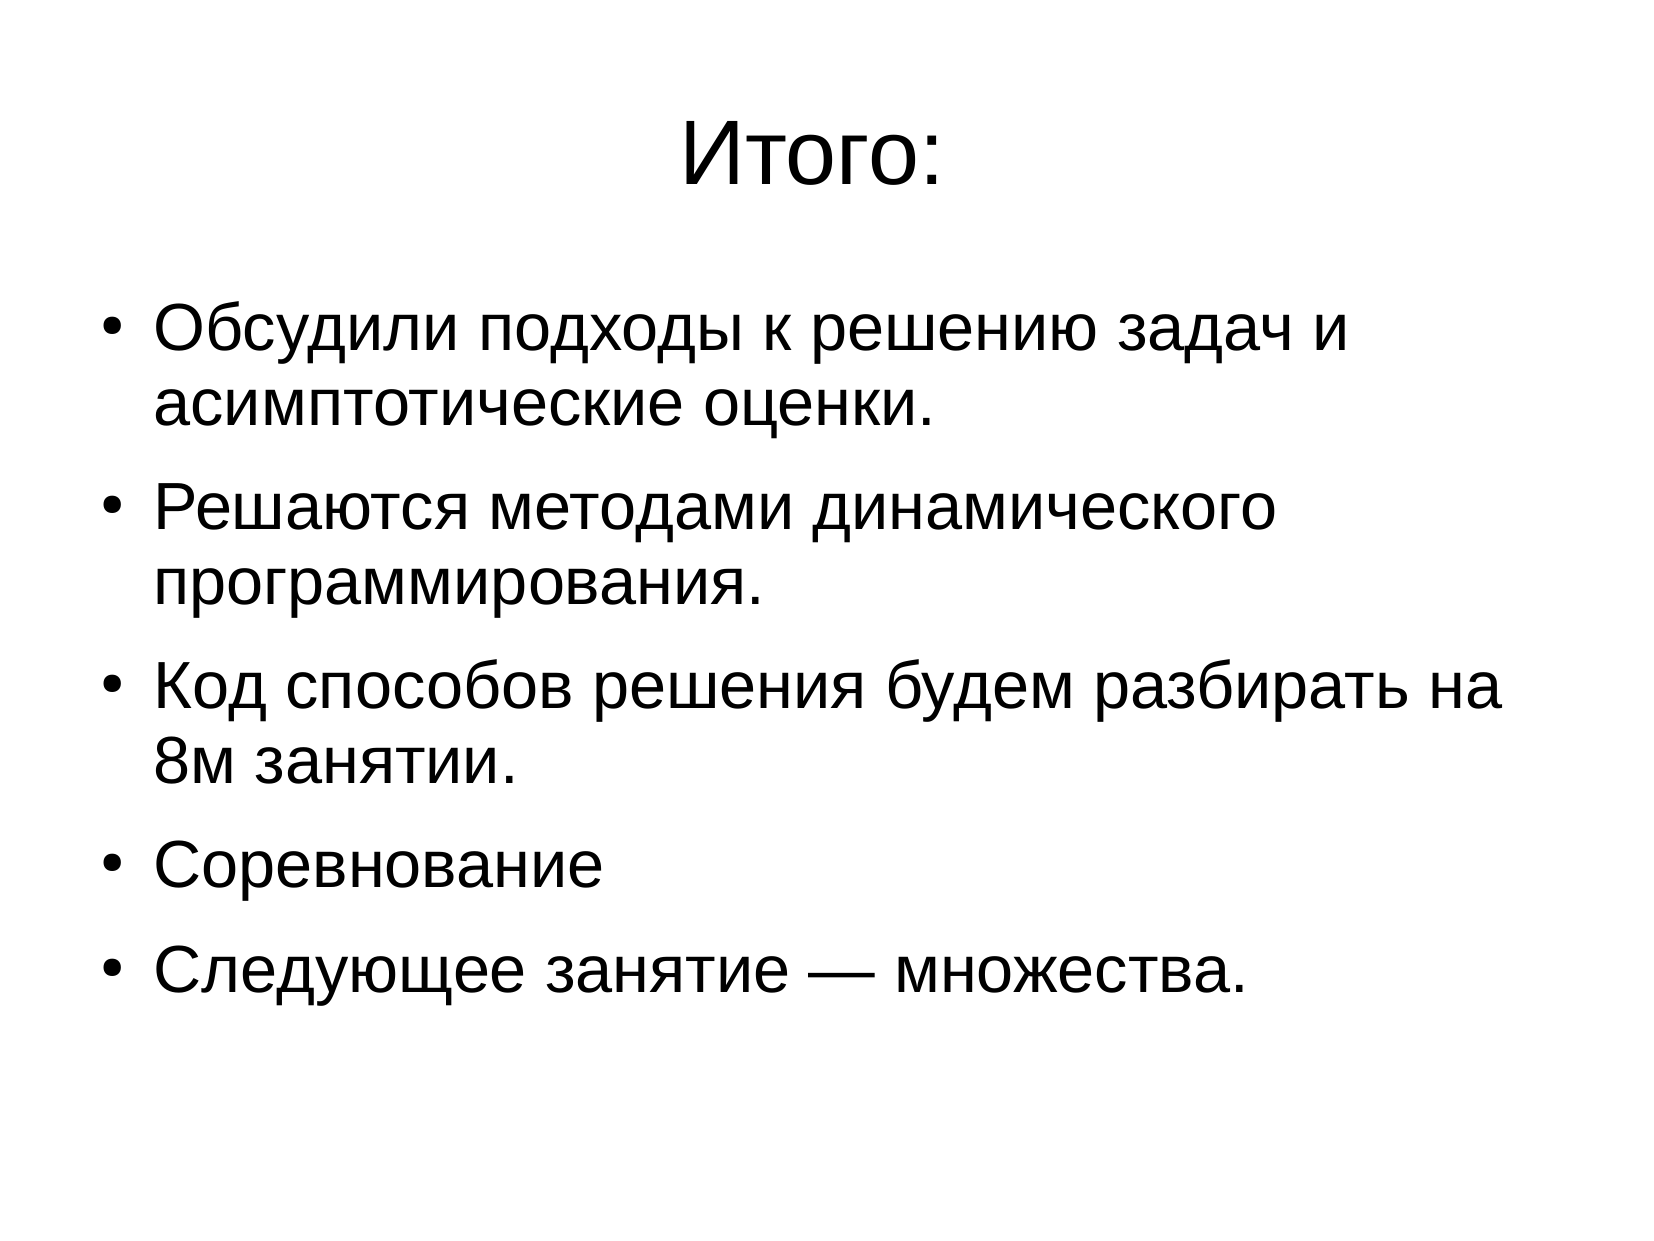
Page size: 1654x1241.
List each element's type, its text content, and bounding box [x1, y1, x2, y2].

title Итого: [82, 49, 1571, 257]
list Обсудили подходы к решению задач и асимптотические оценки. Решаются методами динамического программирования. Код способов решения будем разбирать на 8м занятии. Соревнование Следующее занятие — множества. [82, 290, 1571, 1010]
